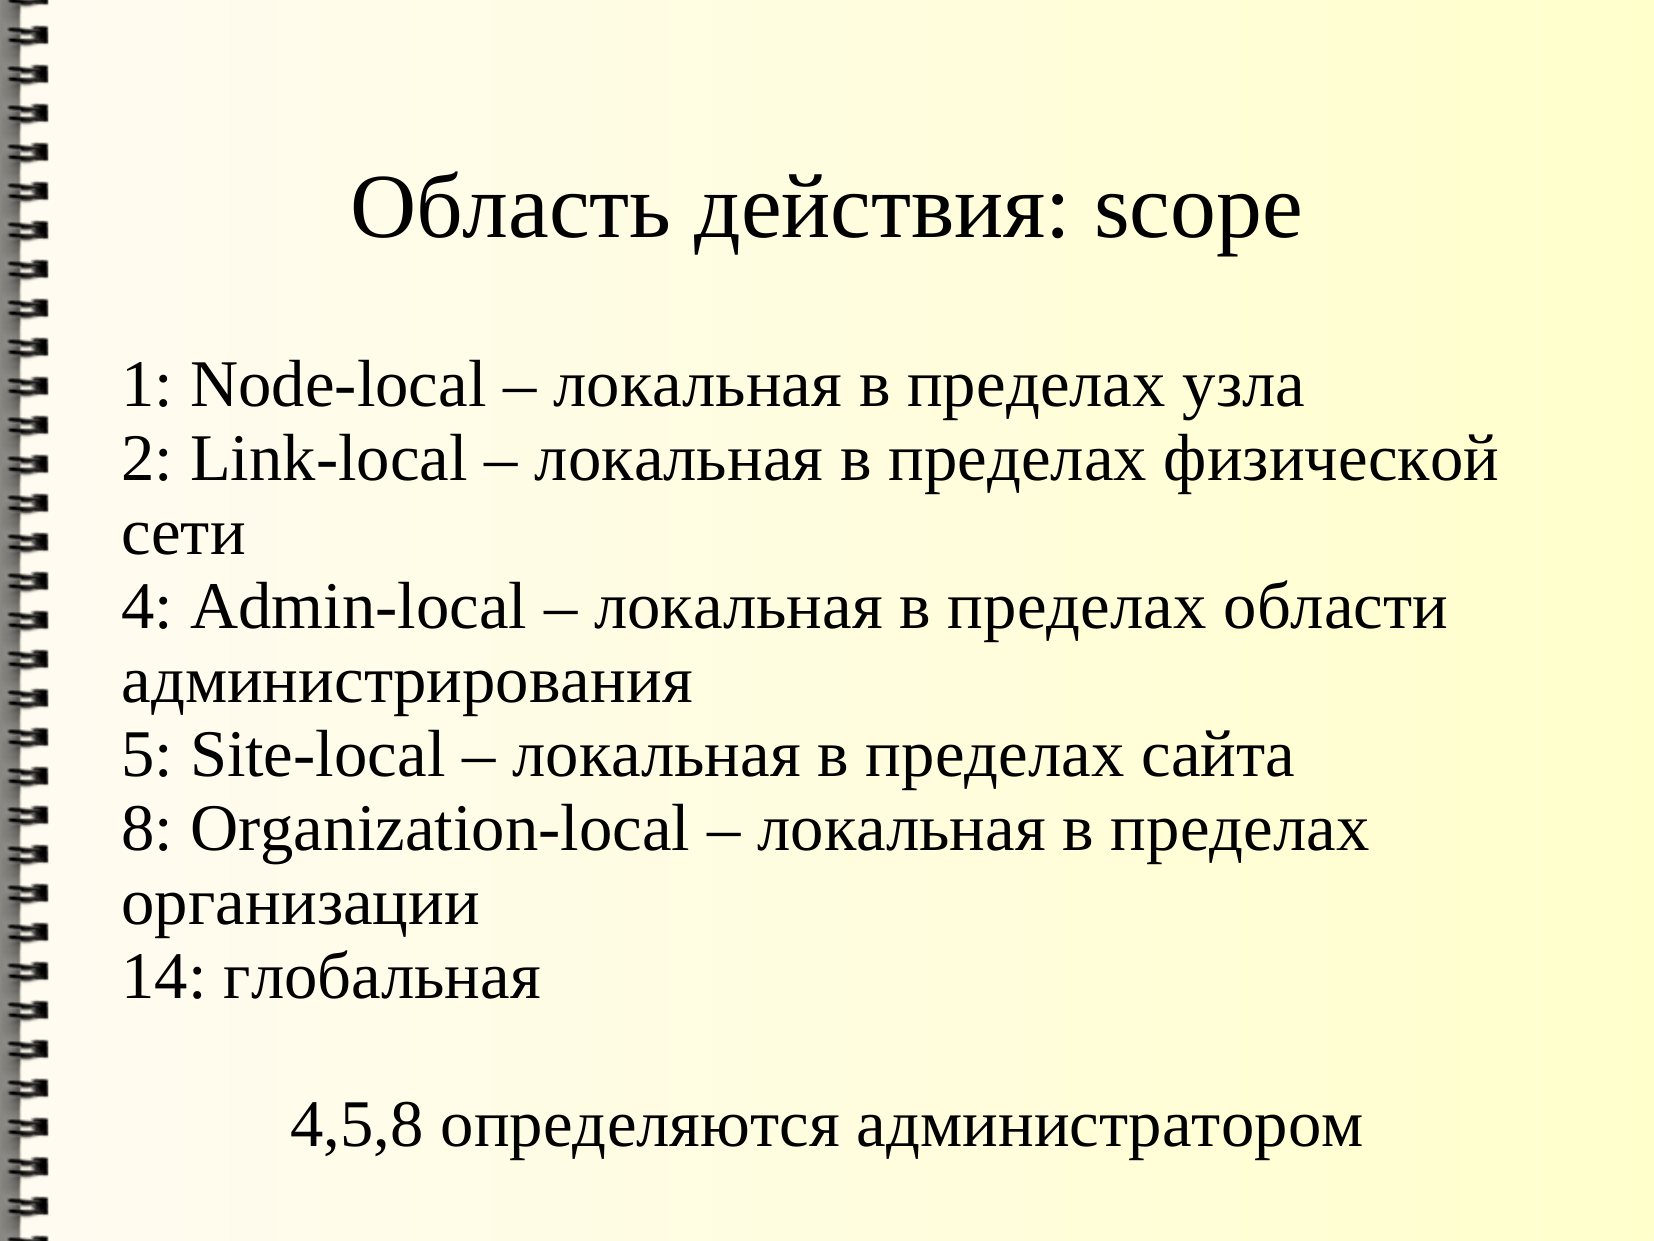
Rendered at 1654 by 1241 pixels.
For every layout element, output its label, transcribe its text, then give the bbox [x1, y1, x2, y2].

title Область действия: scope [121, 102, 1534, 311]
subtitle 1: Node-local – локальная в пределах узла 2: Link-local – локальная в пределах физической сети 4: Admin-local – локальная в пределах области администрирования 5: Site-local – локальная в пределах сайта 8: Organization-local – локальная в пределах организации 14: глобальная 4,5,8 определяются администратором [121, 344, 1534, 1164]
picture [0, 0, 1654, 1241]
